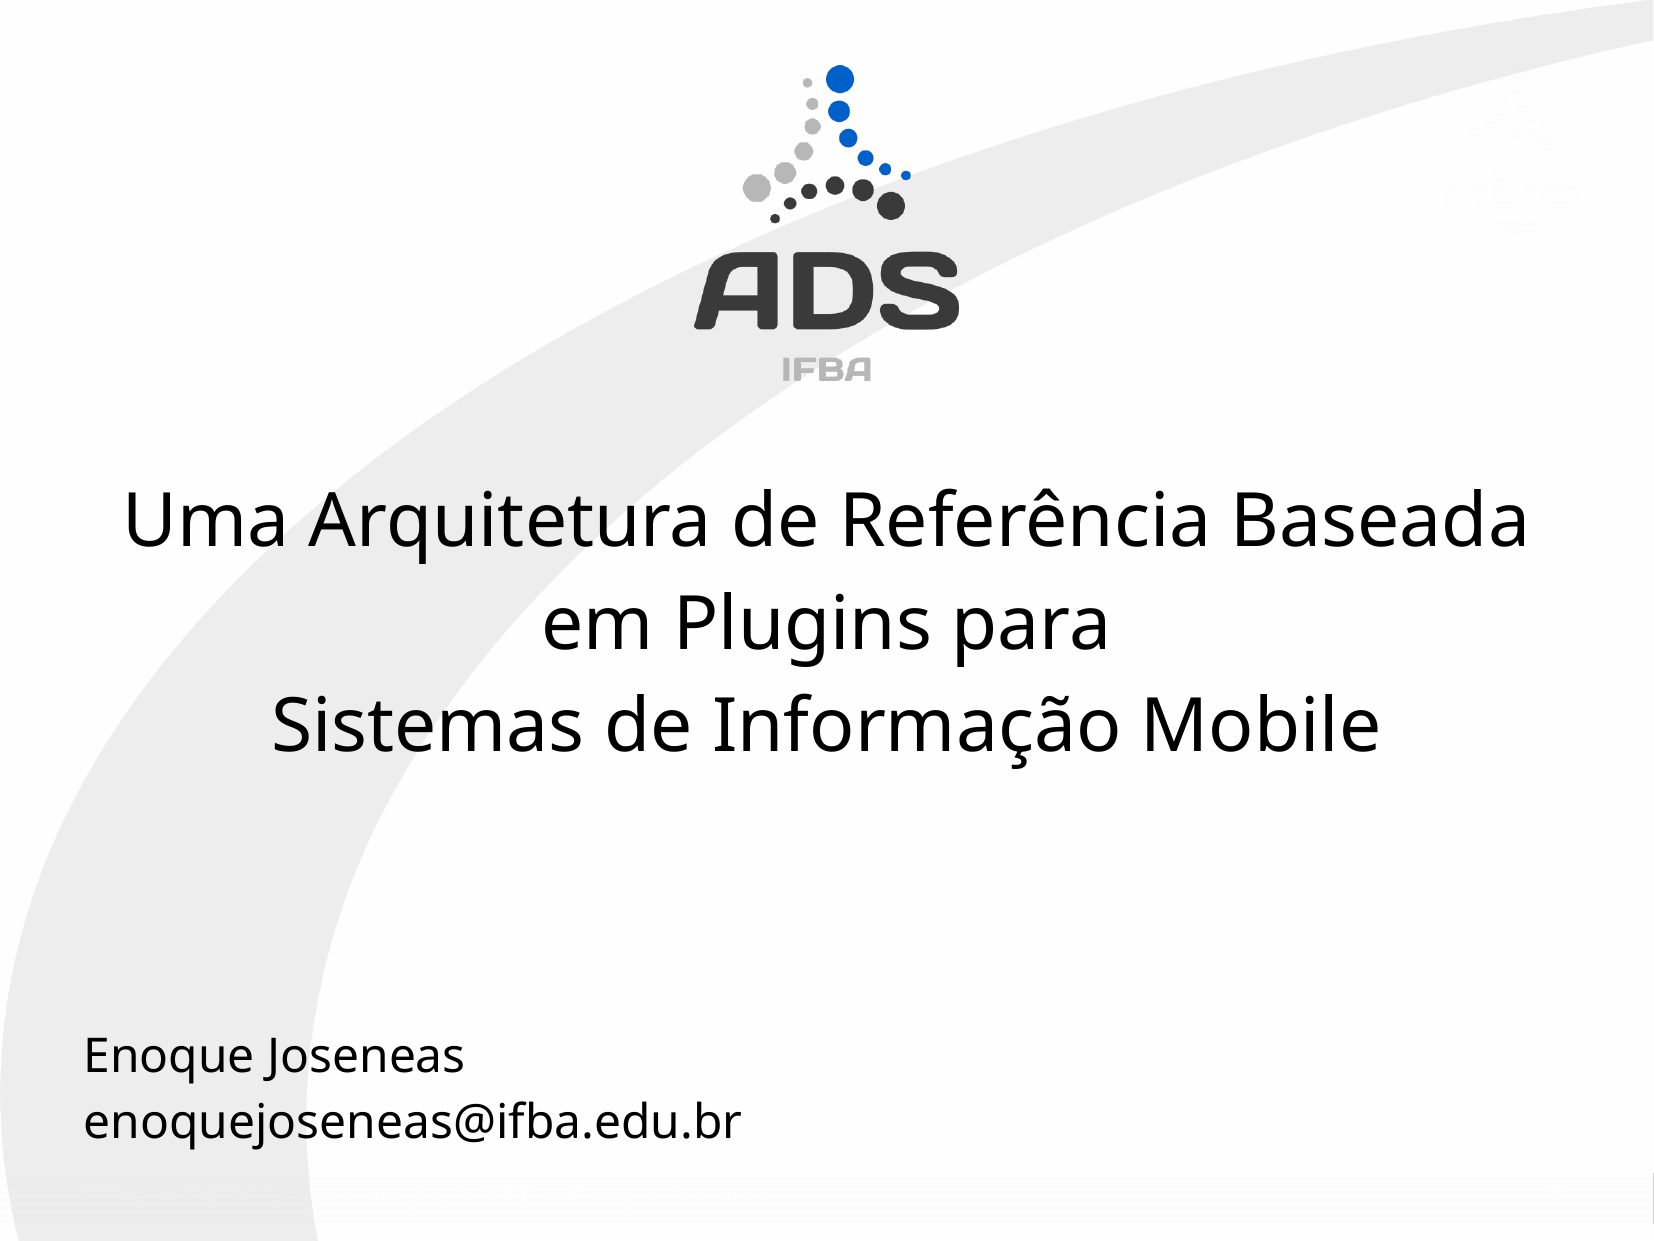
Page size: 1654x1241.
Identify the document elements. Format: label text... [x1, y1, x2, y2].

picture [0, 0, 1654, 1241]
text_box Enoque Joseneas enoquejoseneas@ifba.edu.br [83, 714, 1572, 1188]
text_box Uma Arquitetura de Referência Baseada em Plugins para Sistemas de Informação Mobile [82, 488, 1571, 752]
